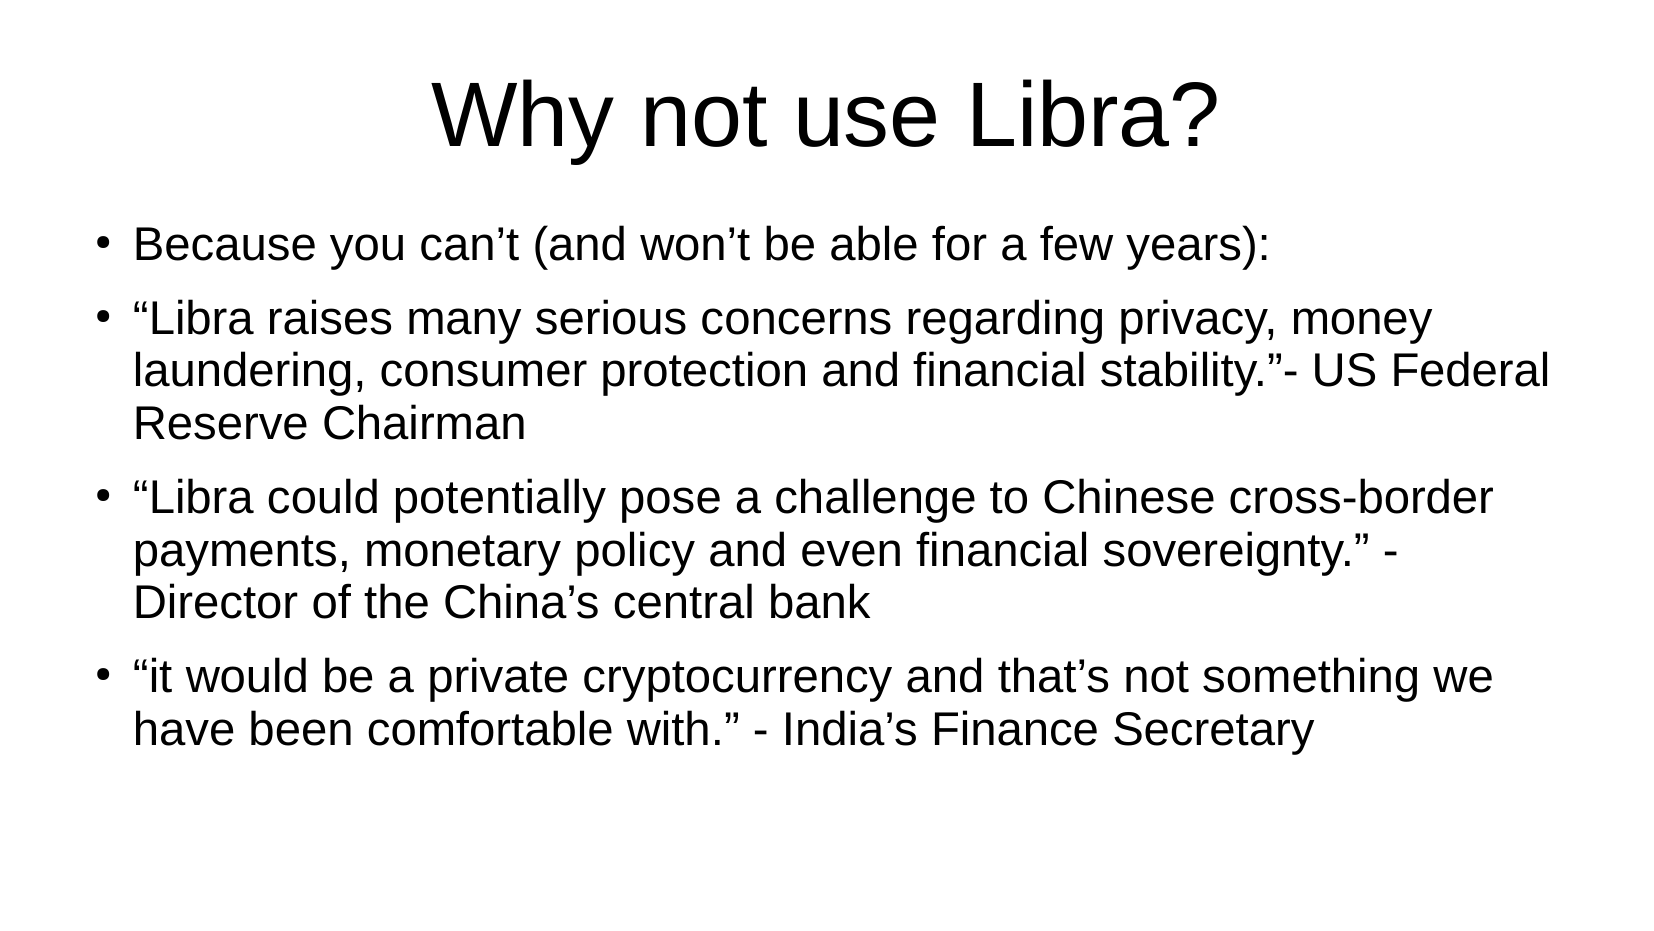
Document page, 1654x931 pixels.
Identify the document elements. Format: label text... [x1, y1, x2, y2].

list Because you can’t (and won’t be able for a few years): “Libra raises many serious concerns regarding privacy, money laundering, consumer protection and financial stability.”- US Federal Reserve Chairman “Libra could potentially pose a challenge to Chinese cross-border payments, monetary policy and even financial sovereignty.” - Director of the China’s central bank “it would be a private cryptocurrency and that’s not something we have been comfortable with.” - India’s Finance Secretary [82, 217, 1571, 758]
title Why not use Libra? [82, 37, 1571, 193]
